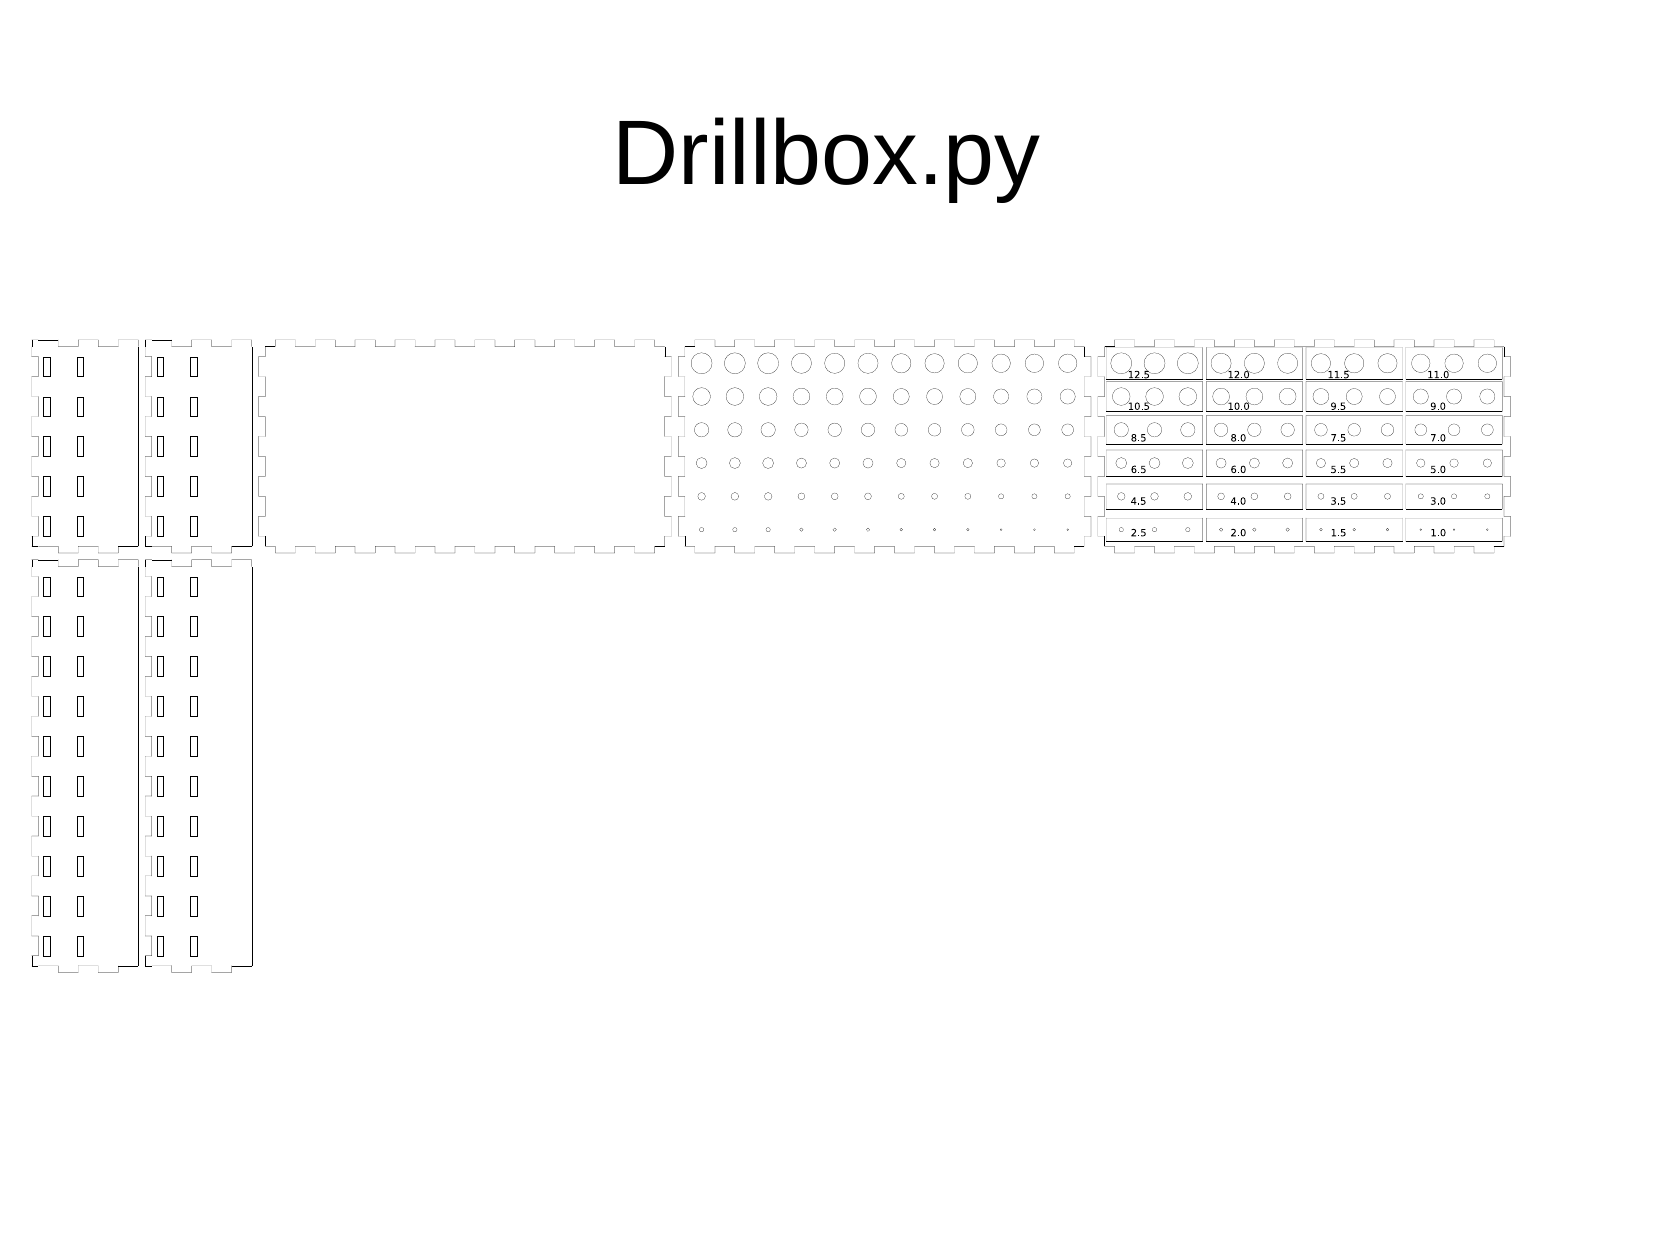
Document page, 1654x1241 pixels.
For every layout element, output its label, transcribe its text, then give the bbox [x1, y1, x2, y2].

title Drillbox.py [82, 49, 1571, 257]
picture [21, 329, 1654, 996]
